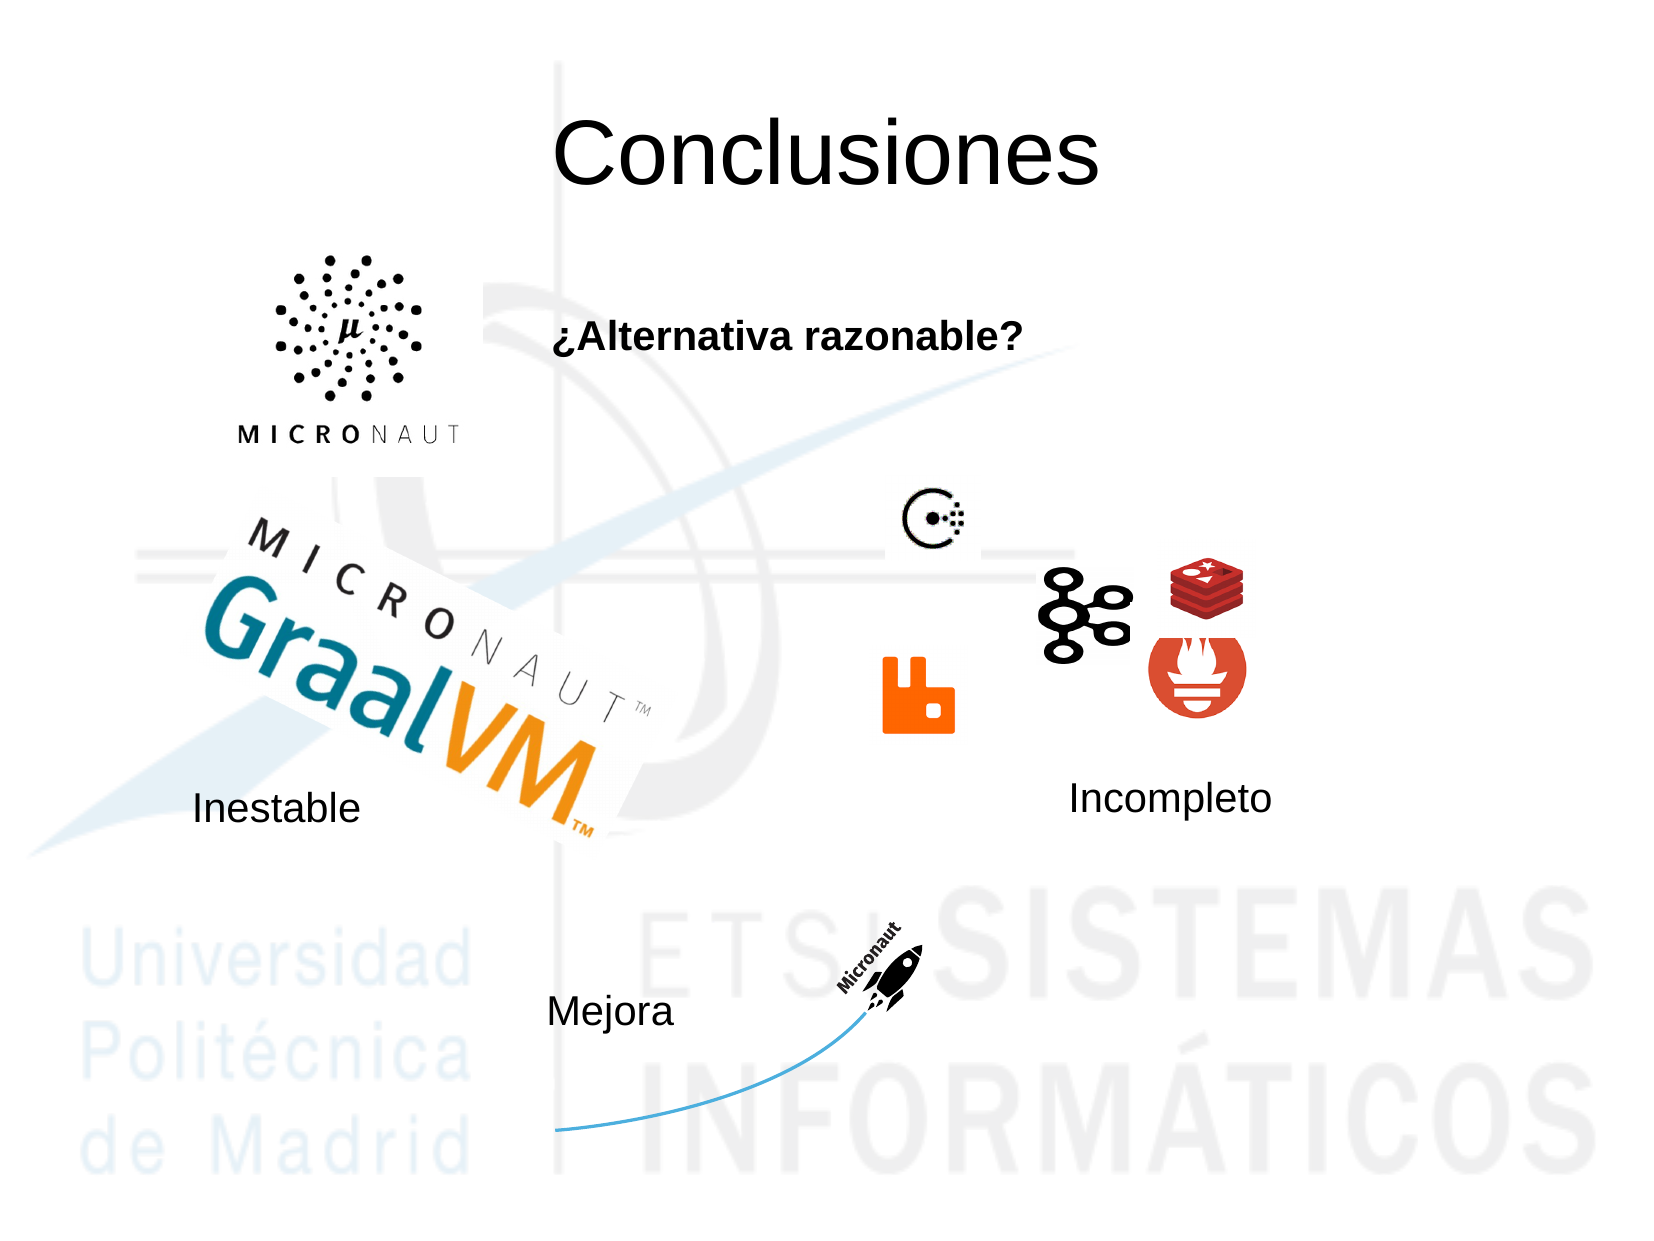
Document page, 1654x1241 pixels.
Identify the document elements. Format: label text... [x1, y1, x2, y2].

text_box Mejora [531, 980, 689, 1042]
picture [0, 11, 1640, 1229]
text_box Inestable [177, 777, 377, 839]
text_box ¿Alternativa razonable? [536, 304, 1040, 367]
title Conclusiones [82, 49, 1571, 257]
text_box Incompleto [1053, 767, 1288, 830]
